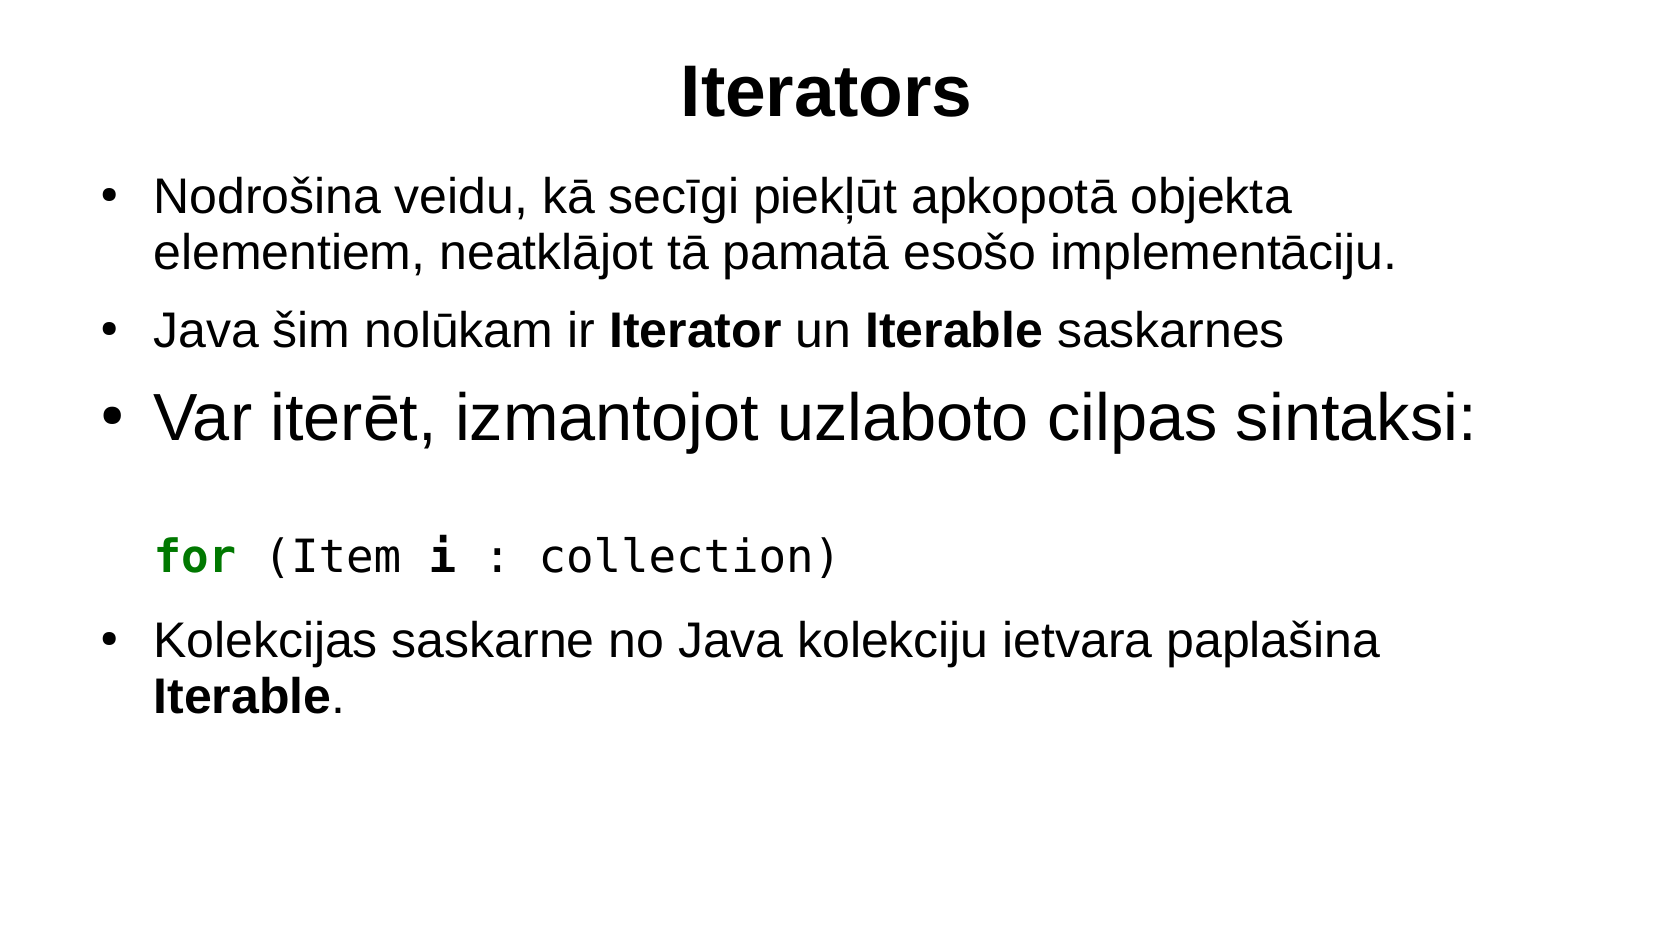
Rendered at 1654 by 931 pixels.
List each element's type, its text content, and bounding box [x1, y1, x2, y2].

list Nodrošina veidu, kā secīgi piekļūt apkopotā objekta elementiem, neatklājot tā pamatā esošo implementāciju. Java šim nolūkam ir Iterator un Iterable saskarnes Var iterēt, izmantojot uzlaboto cilpas sintaksi: for (Item i : collection) Kolekcijas saskarne no Java kolekciju ietvara paplašina Iterable. [82, 168, 1538, 889]
title Iterators [82, 37, 1571, 147]
